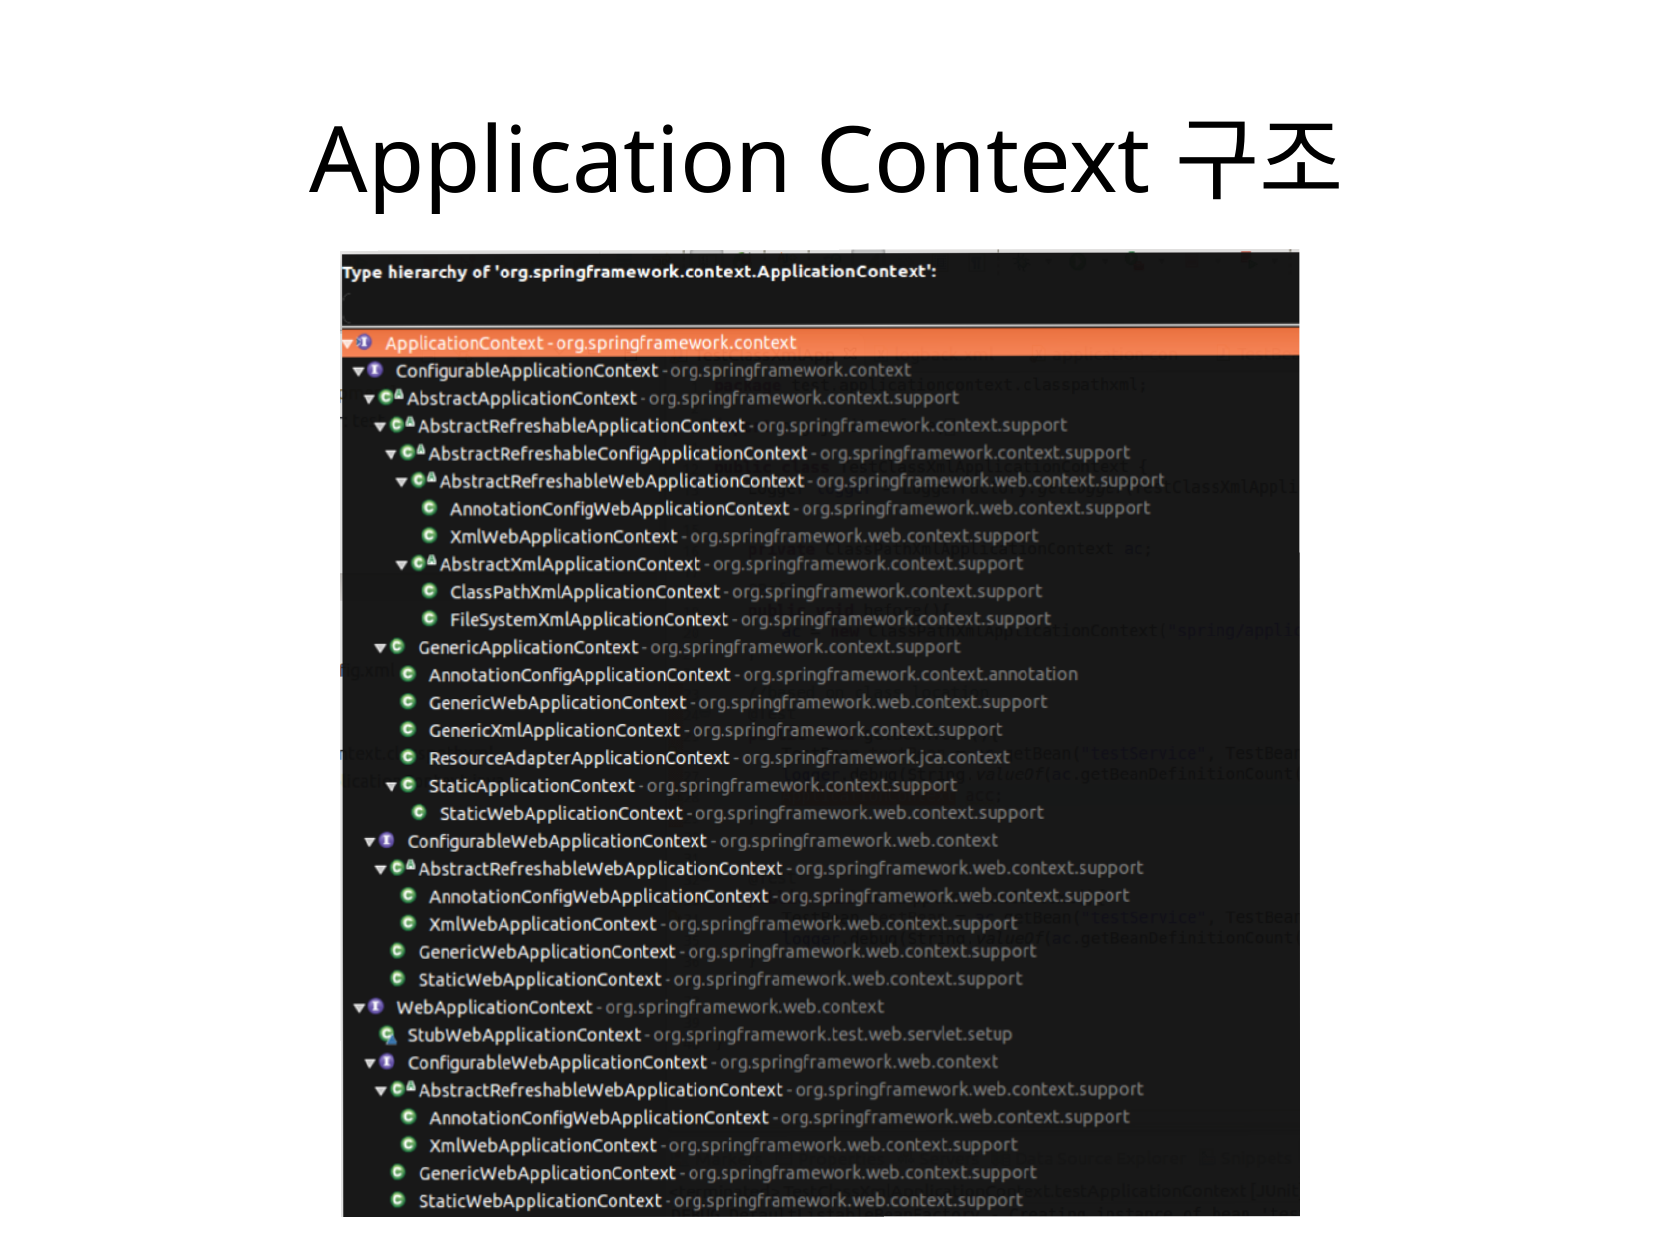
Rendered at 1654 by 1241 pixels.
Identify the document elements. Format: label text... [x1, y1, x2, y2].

title Application Context 구조 [82, 49, 1571, 257]
picture [339, 248, 1300, 1217]
